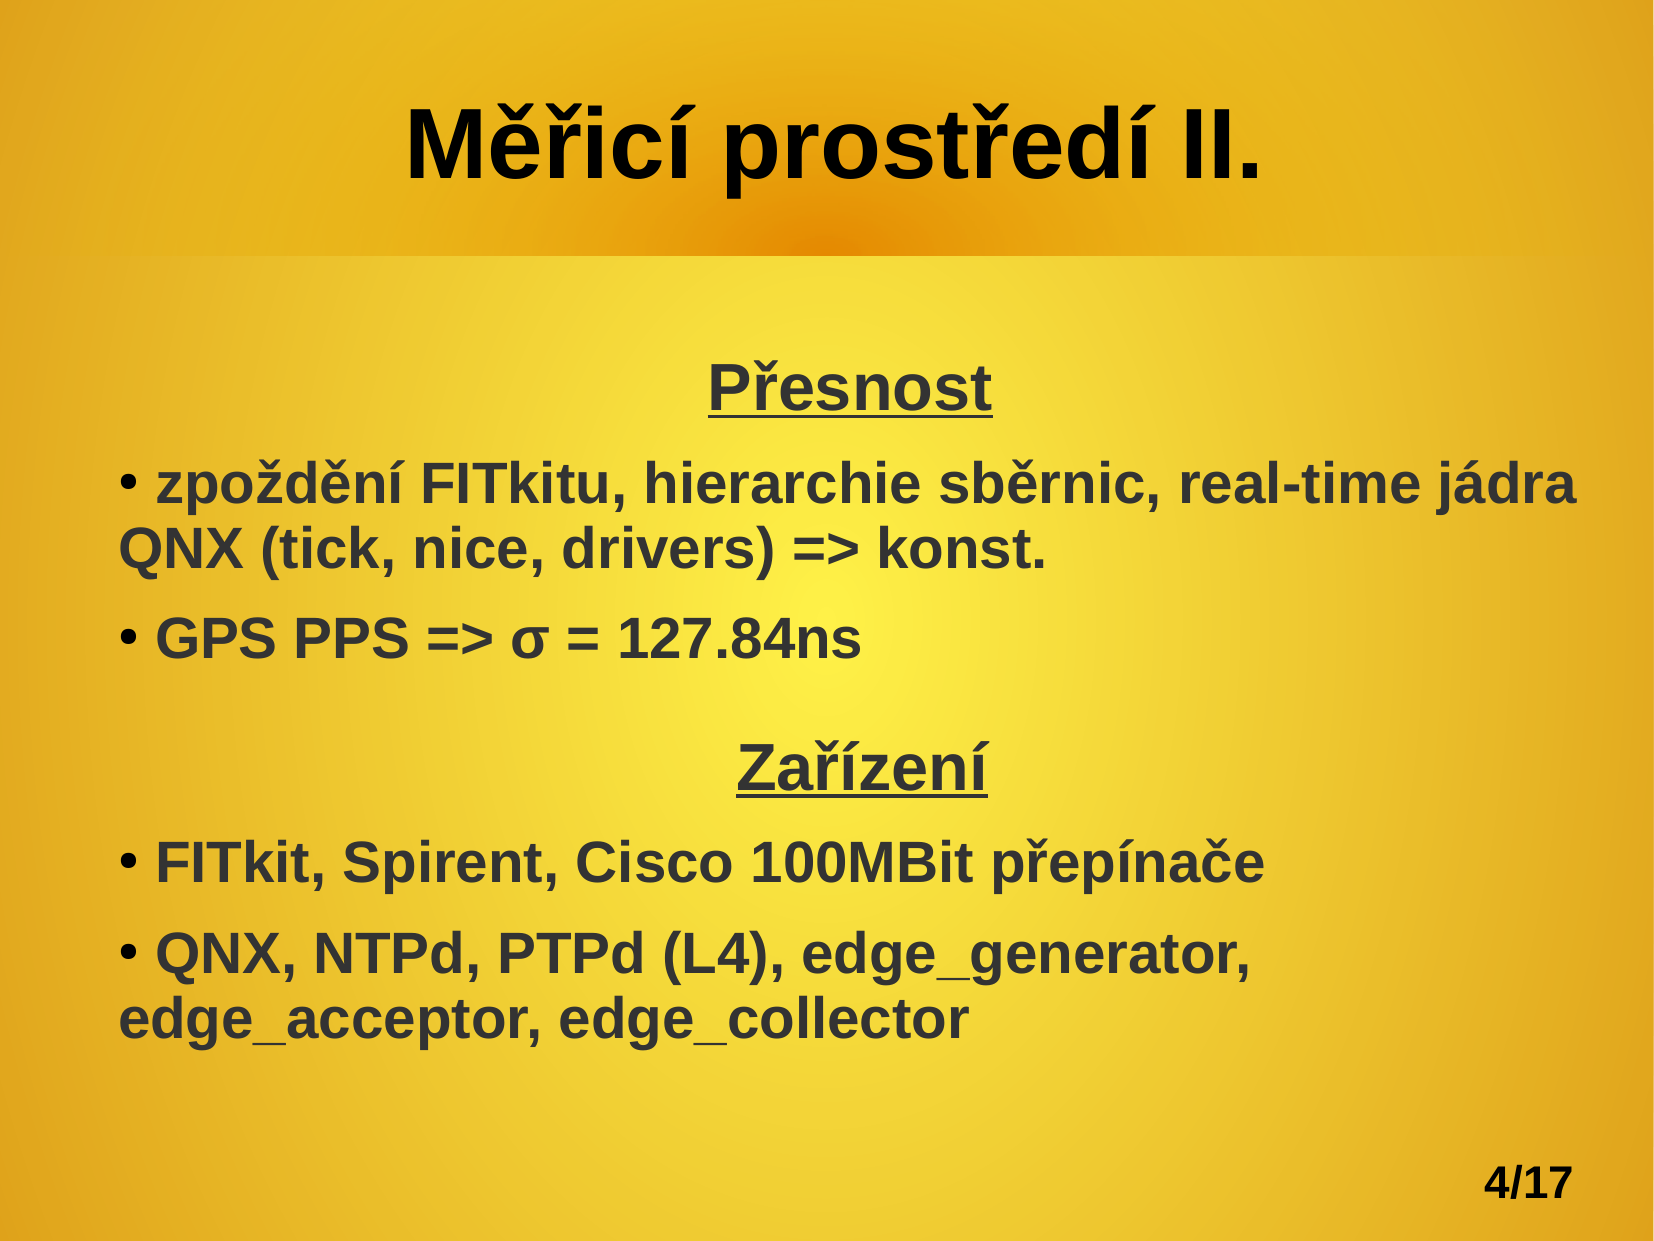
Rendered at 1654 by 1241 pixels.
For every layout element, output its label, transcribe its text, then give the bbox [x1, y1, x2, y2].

list Přesnost zpoždění FITkitu, hierarchie sběrnic, real-time jádra QNX (tick, nice, drivers) => konst. GPS PPS => σ = 127.84ns Zařízení FITkit, Spirent, Cisco 100MBit přepínače QNX, NTPd, PTPd (L4), edge_generator, edge_acceptor, edge_collector [118, 312, 1583, 1176]
title Měřicí prostředí II. [90, 40, 1579, 248]
text_box <číslo>/17 [1501, 1149, 1654, 1220]
